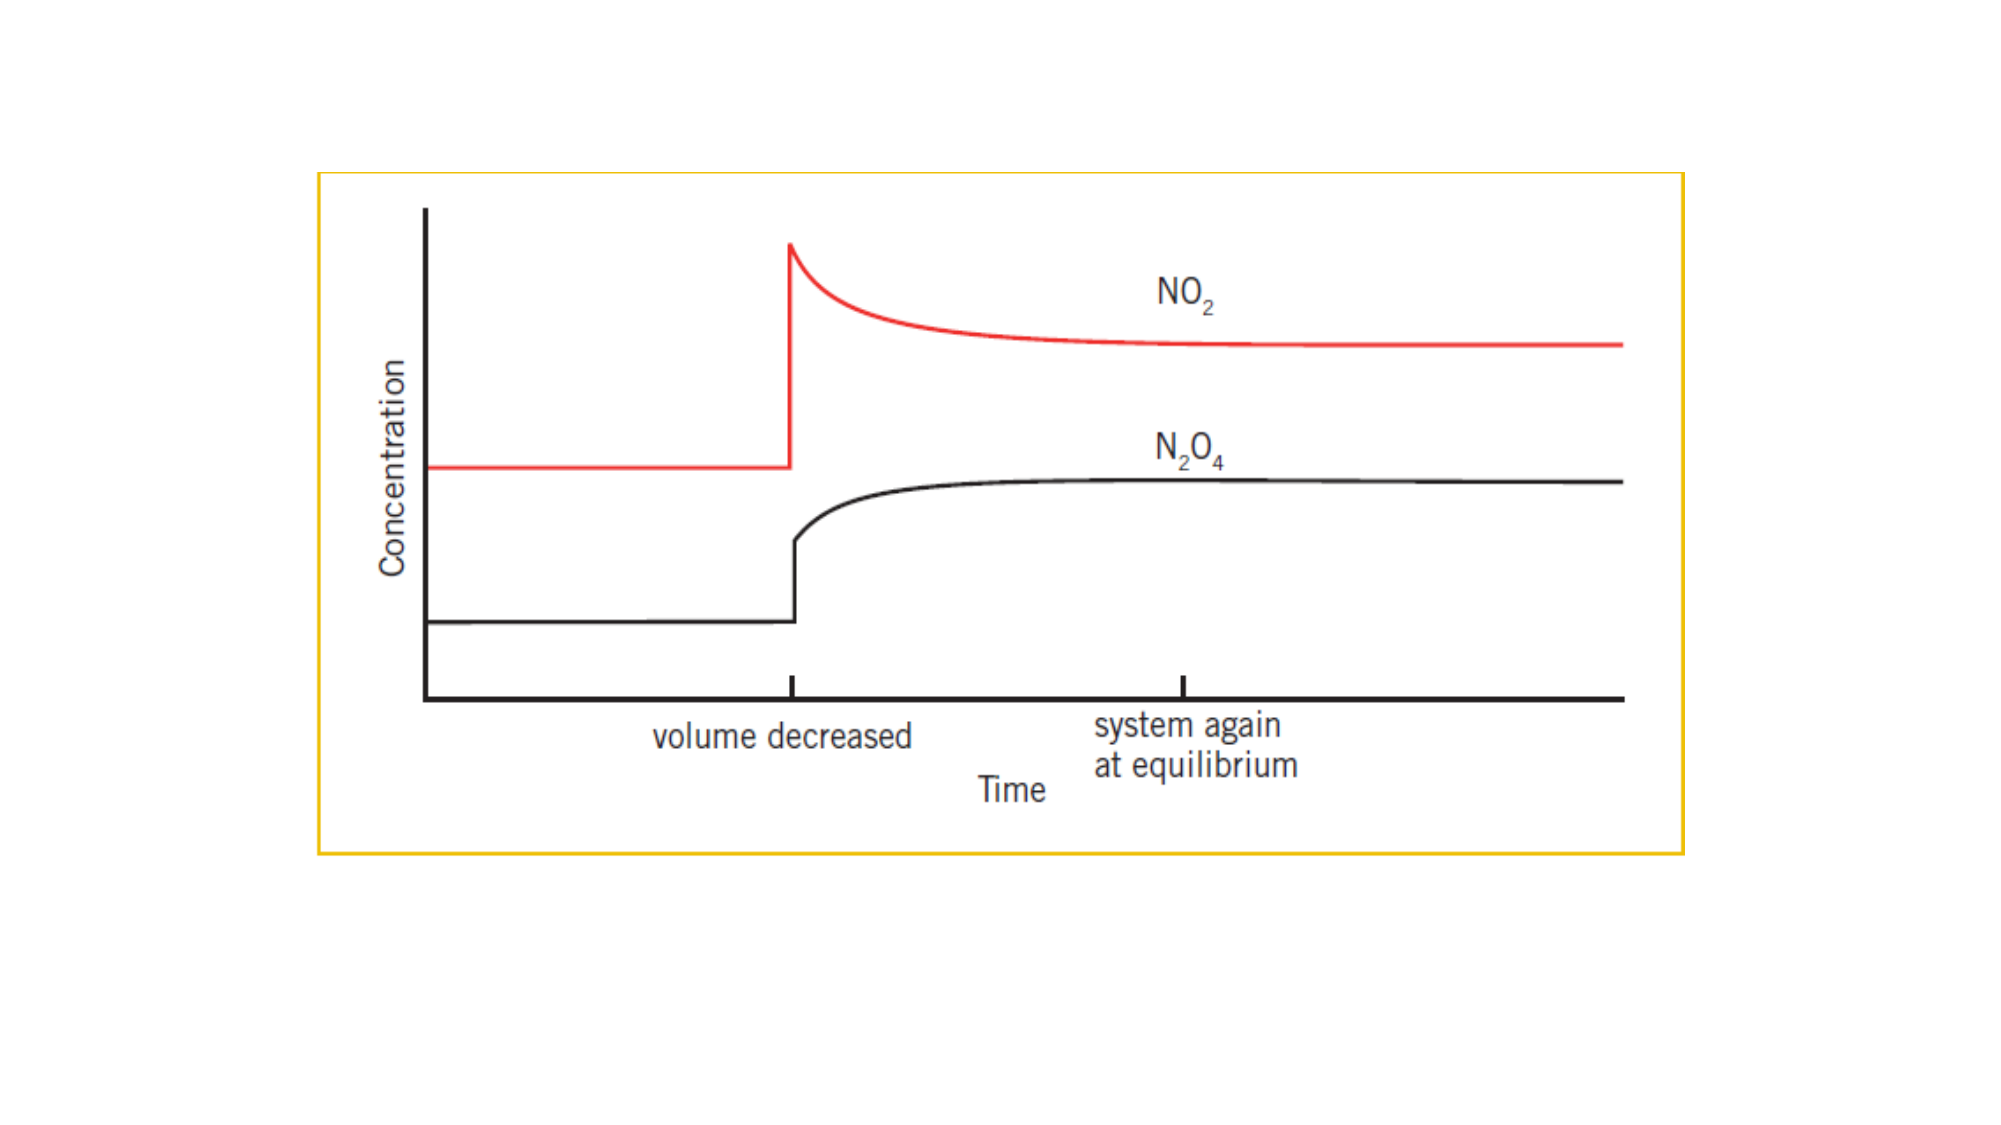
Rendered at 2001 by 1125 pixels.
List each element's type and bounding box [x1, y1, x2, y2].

picture [314, 172, 1685, 858]
